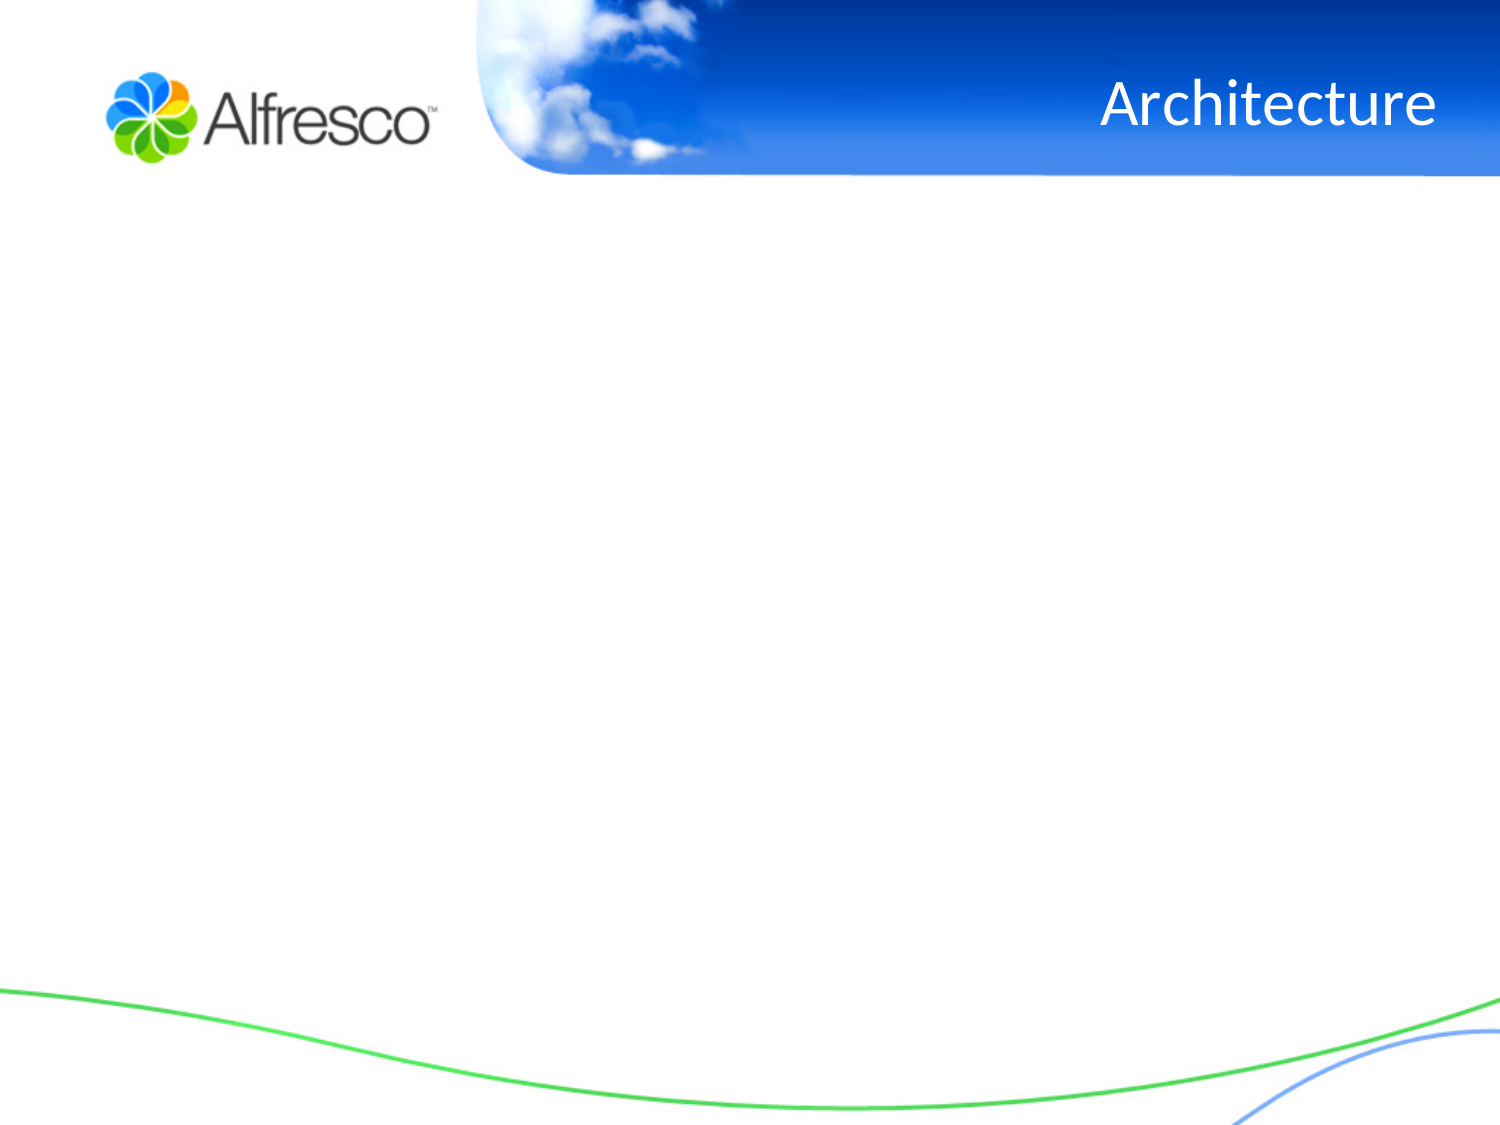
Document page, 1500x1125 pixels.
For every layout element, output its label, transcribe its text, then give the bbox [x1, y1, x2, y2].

picture [0, 0, 1500, 1125]
title Architecture [515, 10, 1454, 150]
